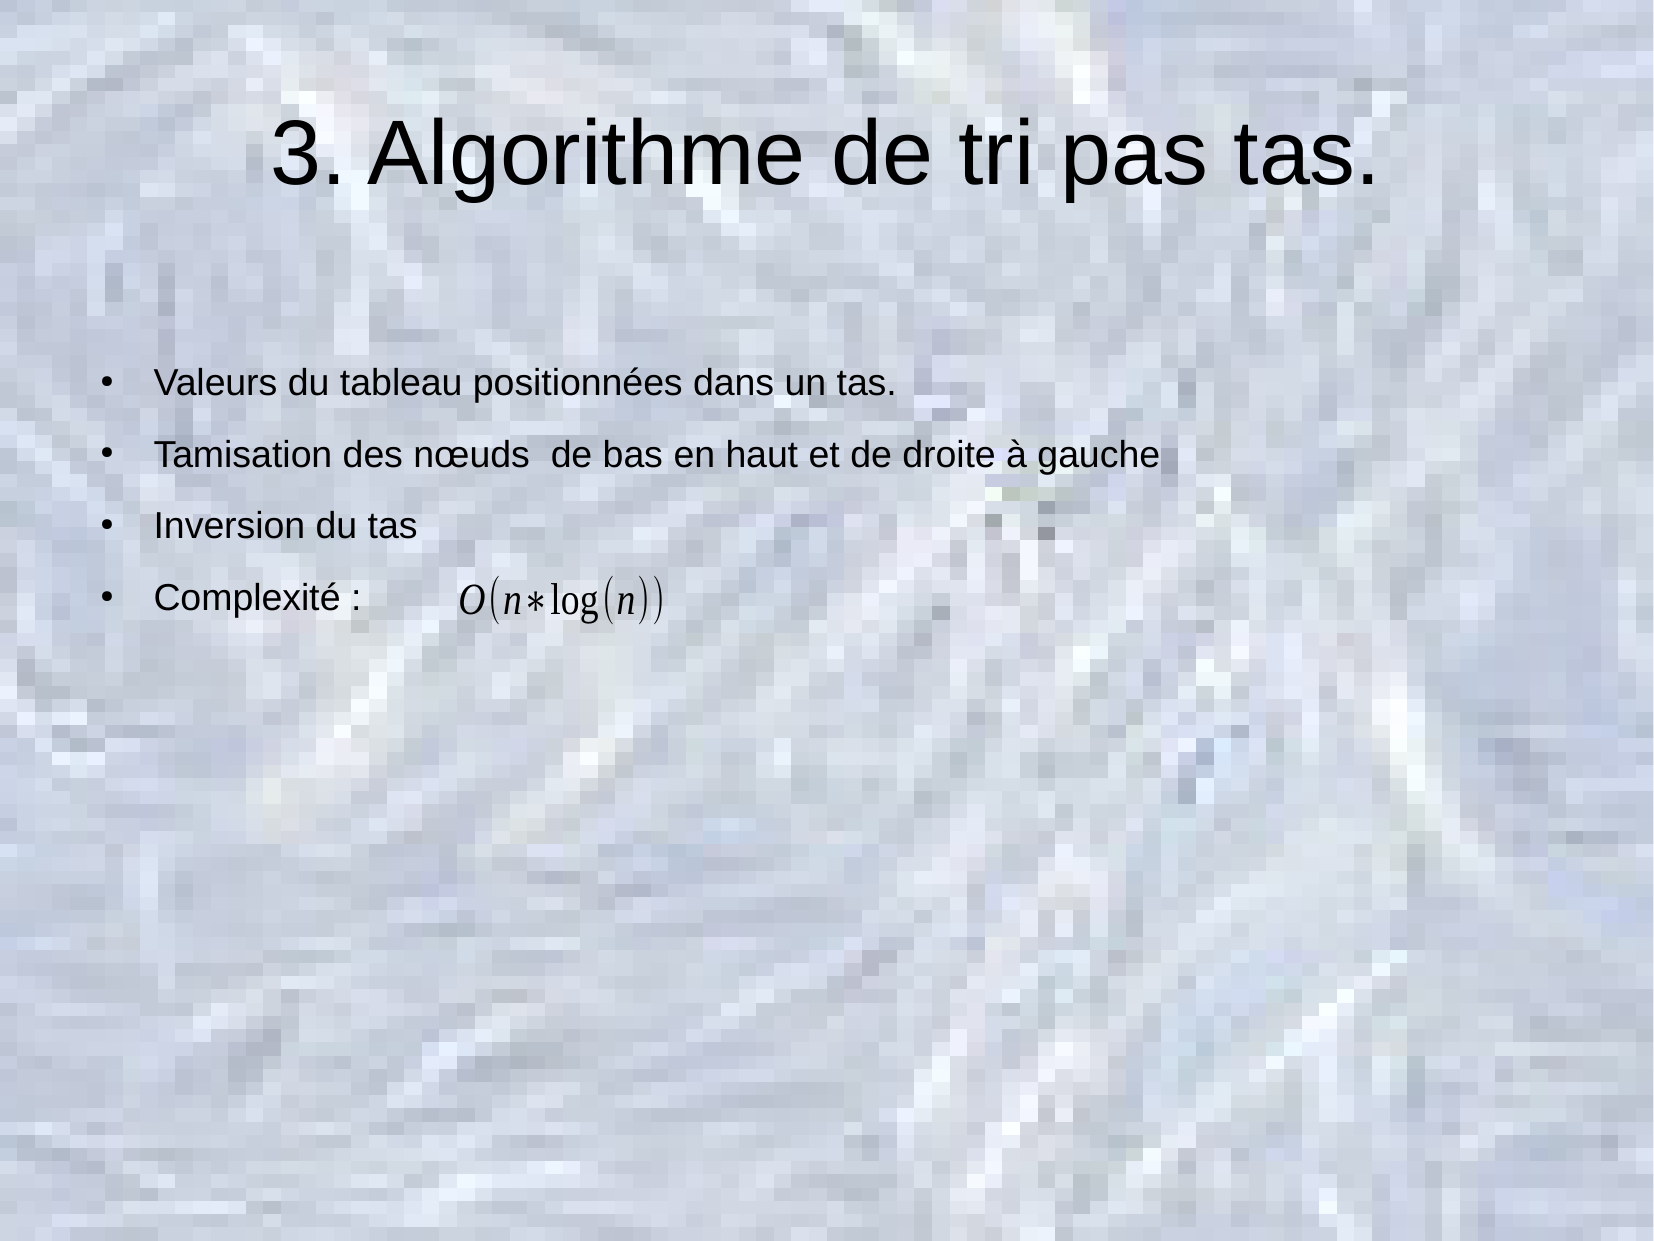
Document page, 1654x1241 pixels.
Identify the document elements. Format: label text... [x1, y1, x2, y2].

chart [448, 572, 674, 626]
list Valeurs du tableau positionnées dans un tas. Tamisation des nœuds de bas en haut et de droite à gauche Inversion du tas Complexité : [82, 290, 1571, 1010]
picture [0, 0, 1654, 1241]
title 3. Algorithme de tri pas tas. [82, 49, 1571, 257]
